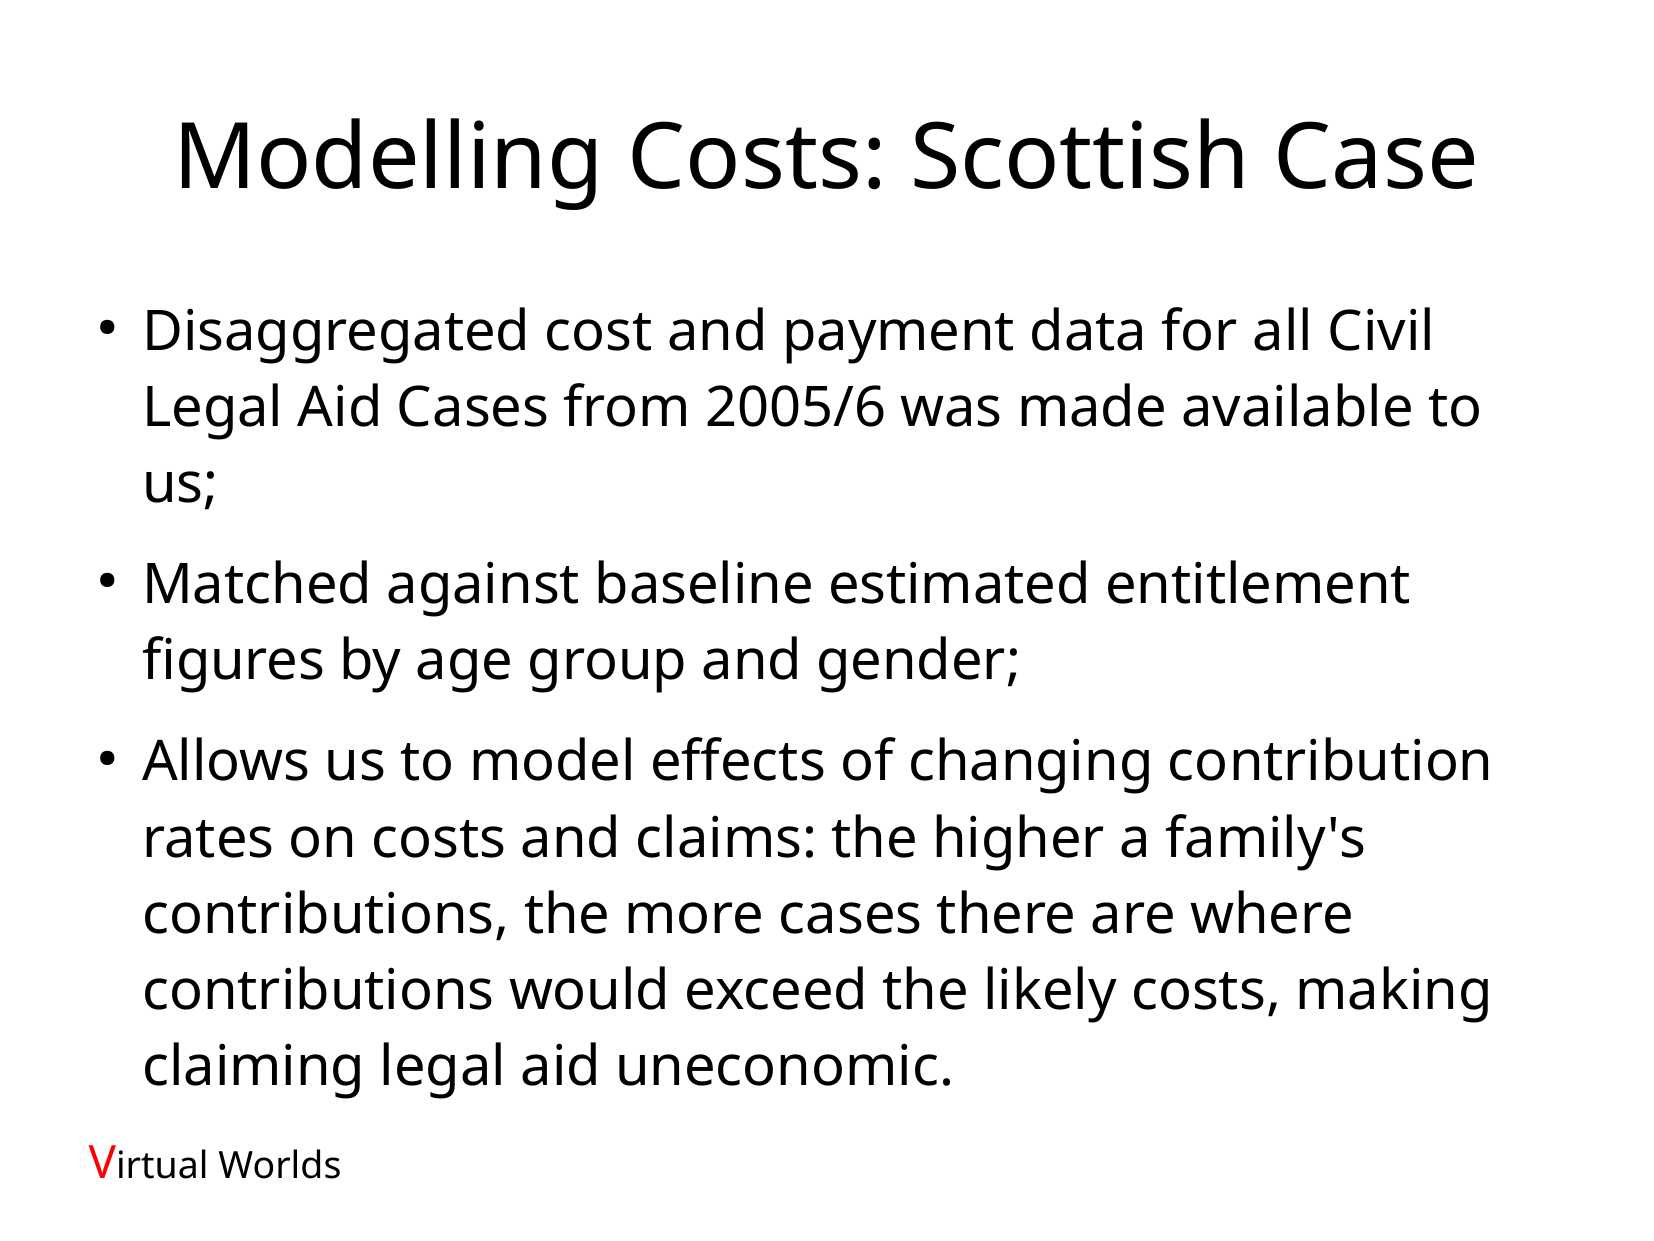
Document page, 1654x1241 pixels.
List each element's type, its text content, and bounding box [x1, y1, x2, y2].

title Modelling Costs: Scottish Case [82, 56, 1571, 250]
list Disaggregated cost and payment data for all Civil Legal Aid Cases from 2005/6 was made available to us; Matched against baseline estimated entitlement figures by age group and gender; Allows us to model effects of changing contribution rates on costs and claims: the higher a family's contributions, the more cases there are where contributions would exceed the likely costs, making claiming legal aid uneconomic. [82, 290, 1571, 1109]
